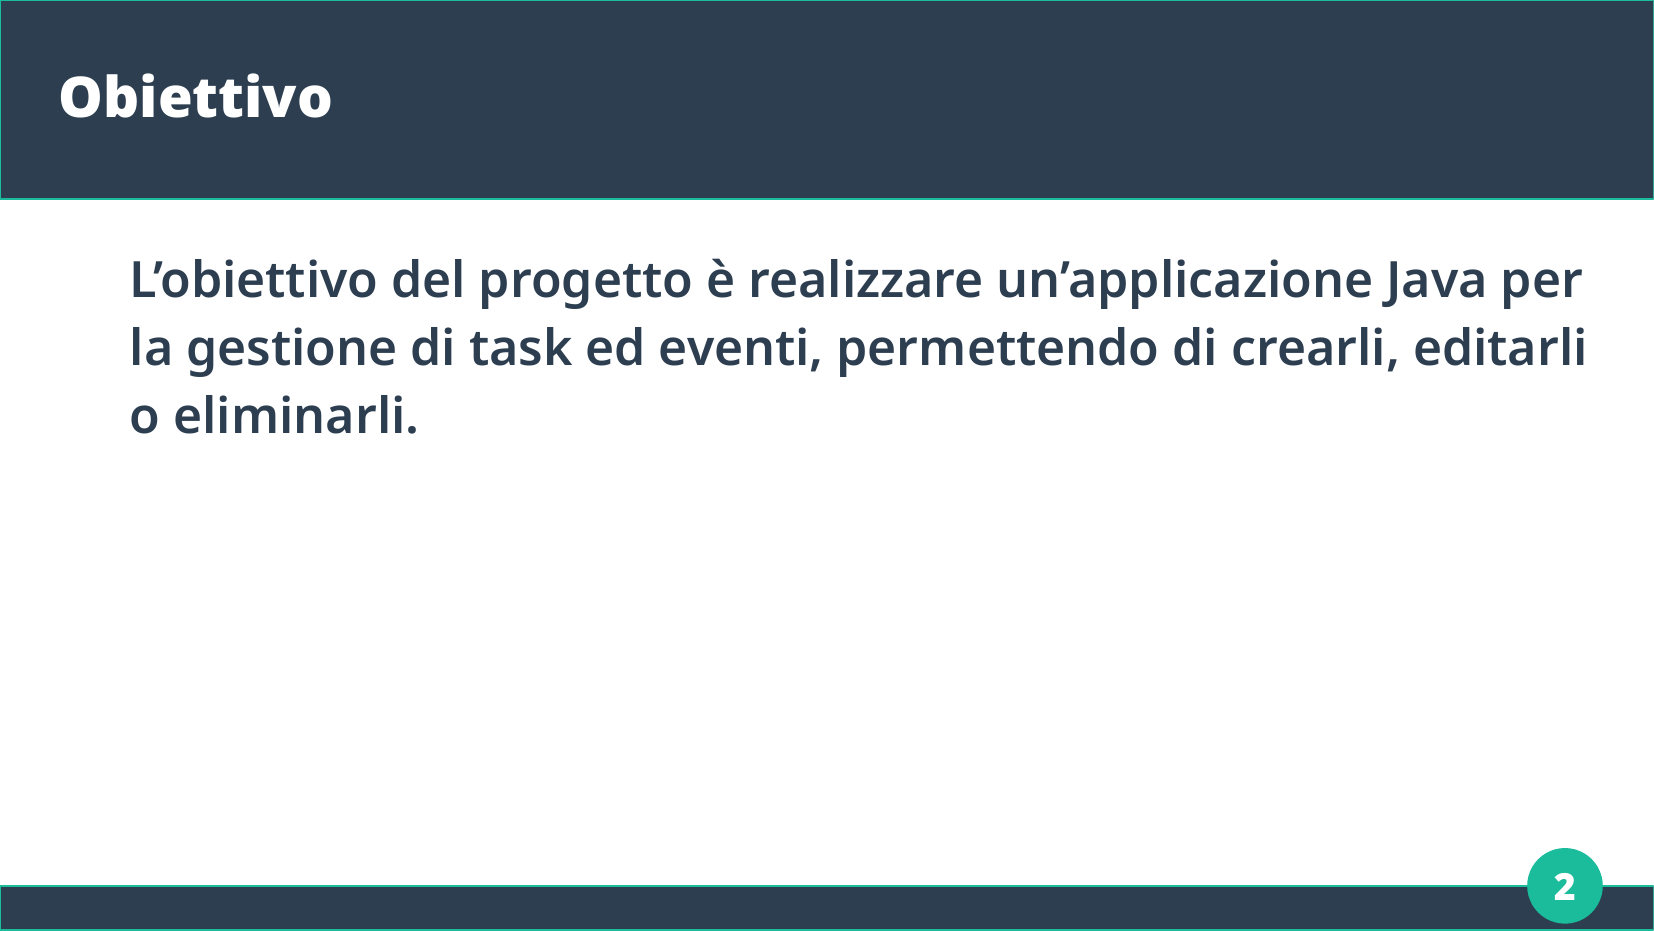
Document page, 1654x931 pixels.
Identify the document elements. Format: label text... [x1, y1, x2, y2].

title Obiettivo [59, 37, 1595, 156]
list L’obiettivo del progetto è realizzare un’applicazione Java per la gestione di task ed eventi, permettendo di crearli, editarli o eliminarli. [59, 243, 1595, 864]
